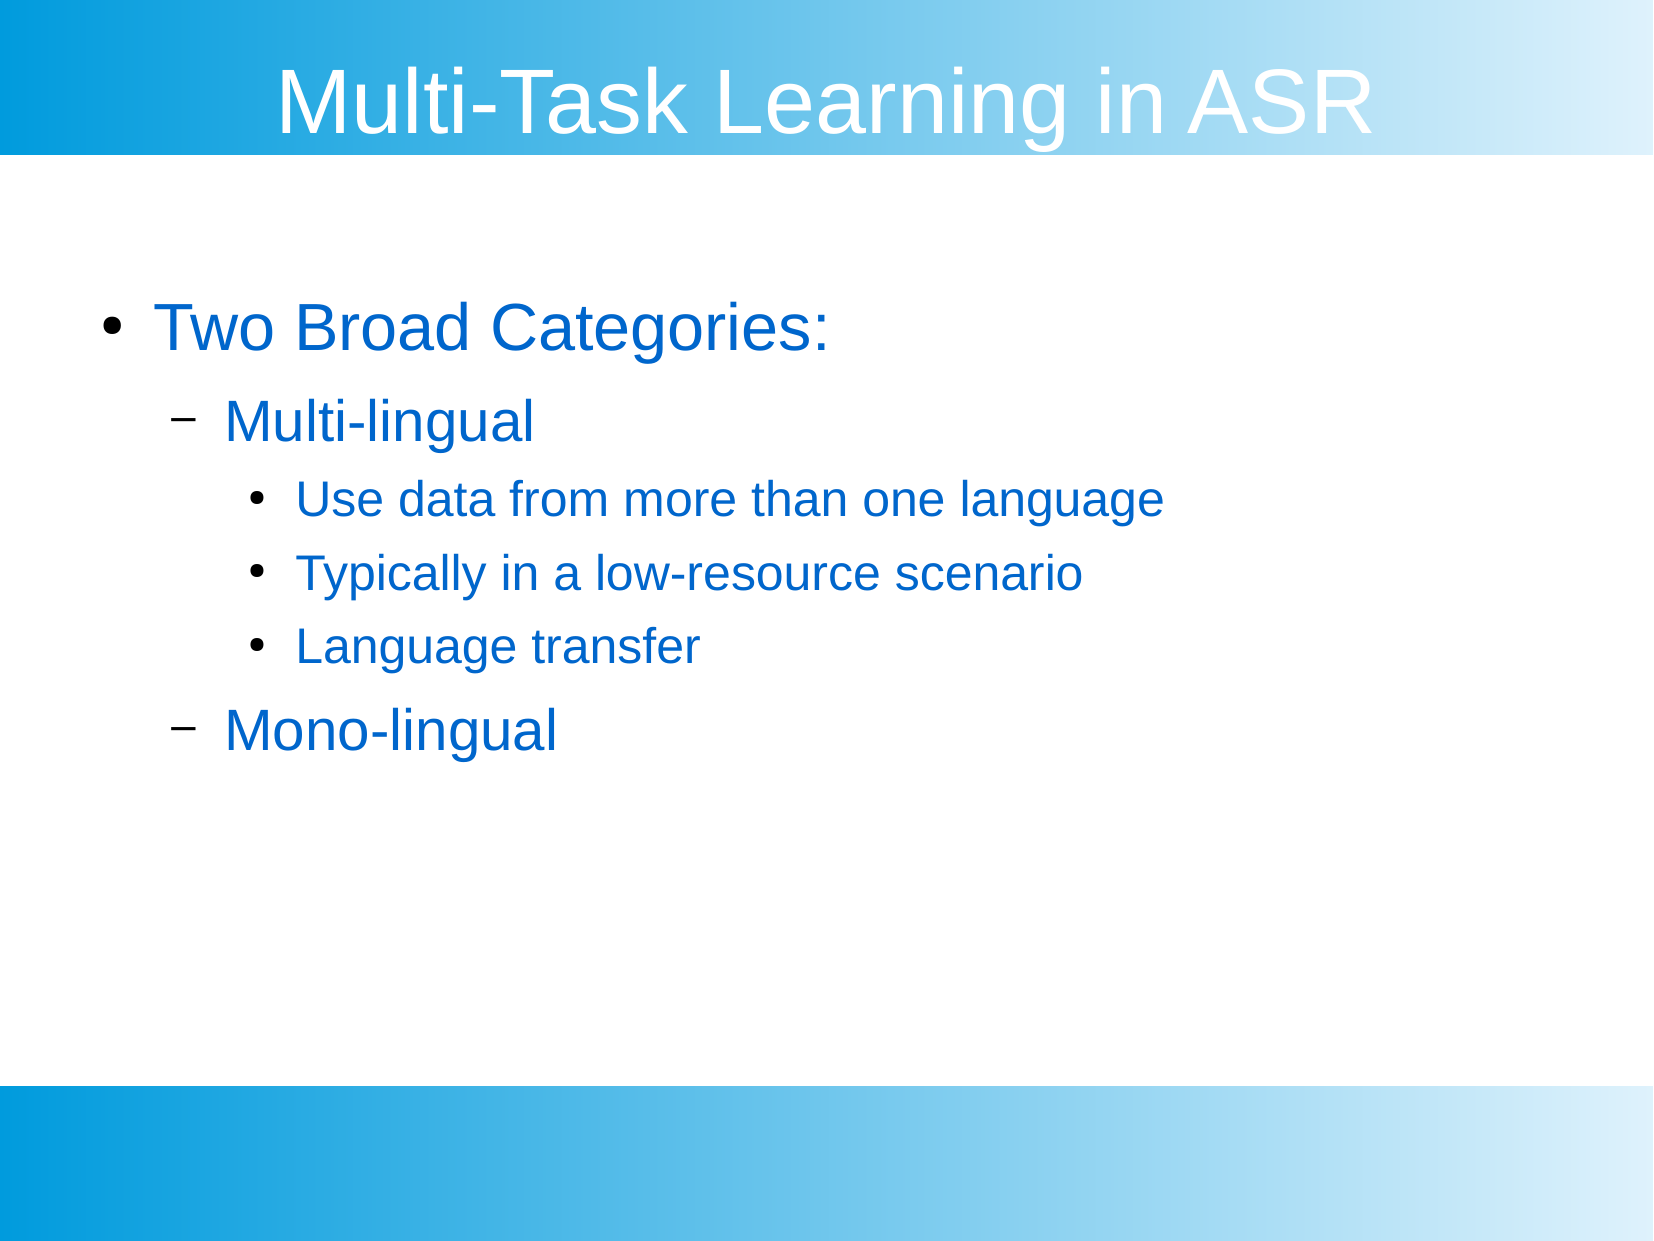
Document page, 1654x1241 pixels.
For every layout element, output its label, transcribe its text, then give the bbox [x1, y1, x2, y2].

title Multi-Task Learning in ASR [82, 49, 1571, 155]
list Two Broad Categories: Multi-lingual Use data from more than one language Typically in a low-resource scenario Language transfer Mono-lingual [82, 290, 1571, 1010]
